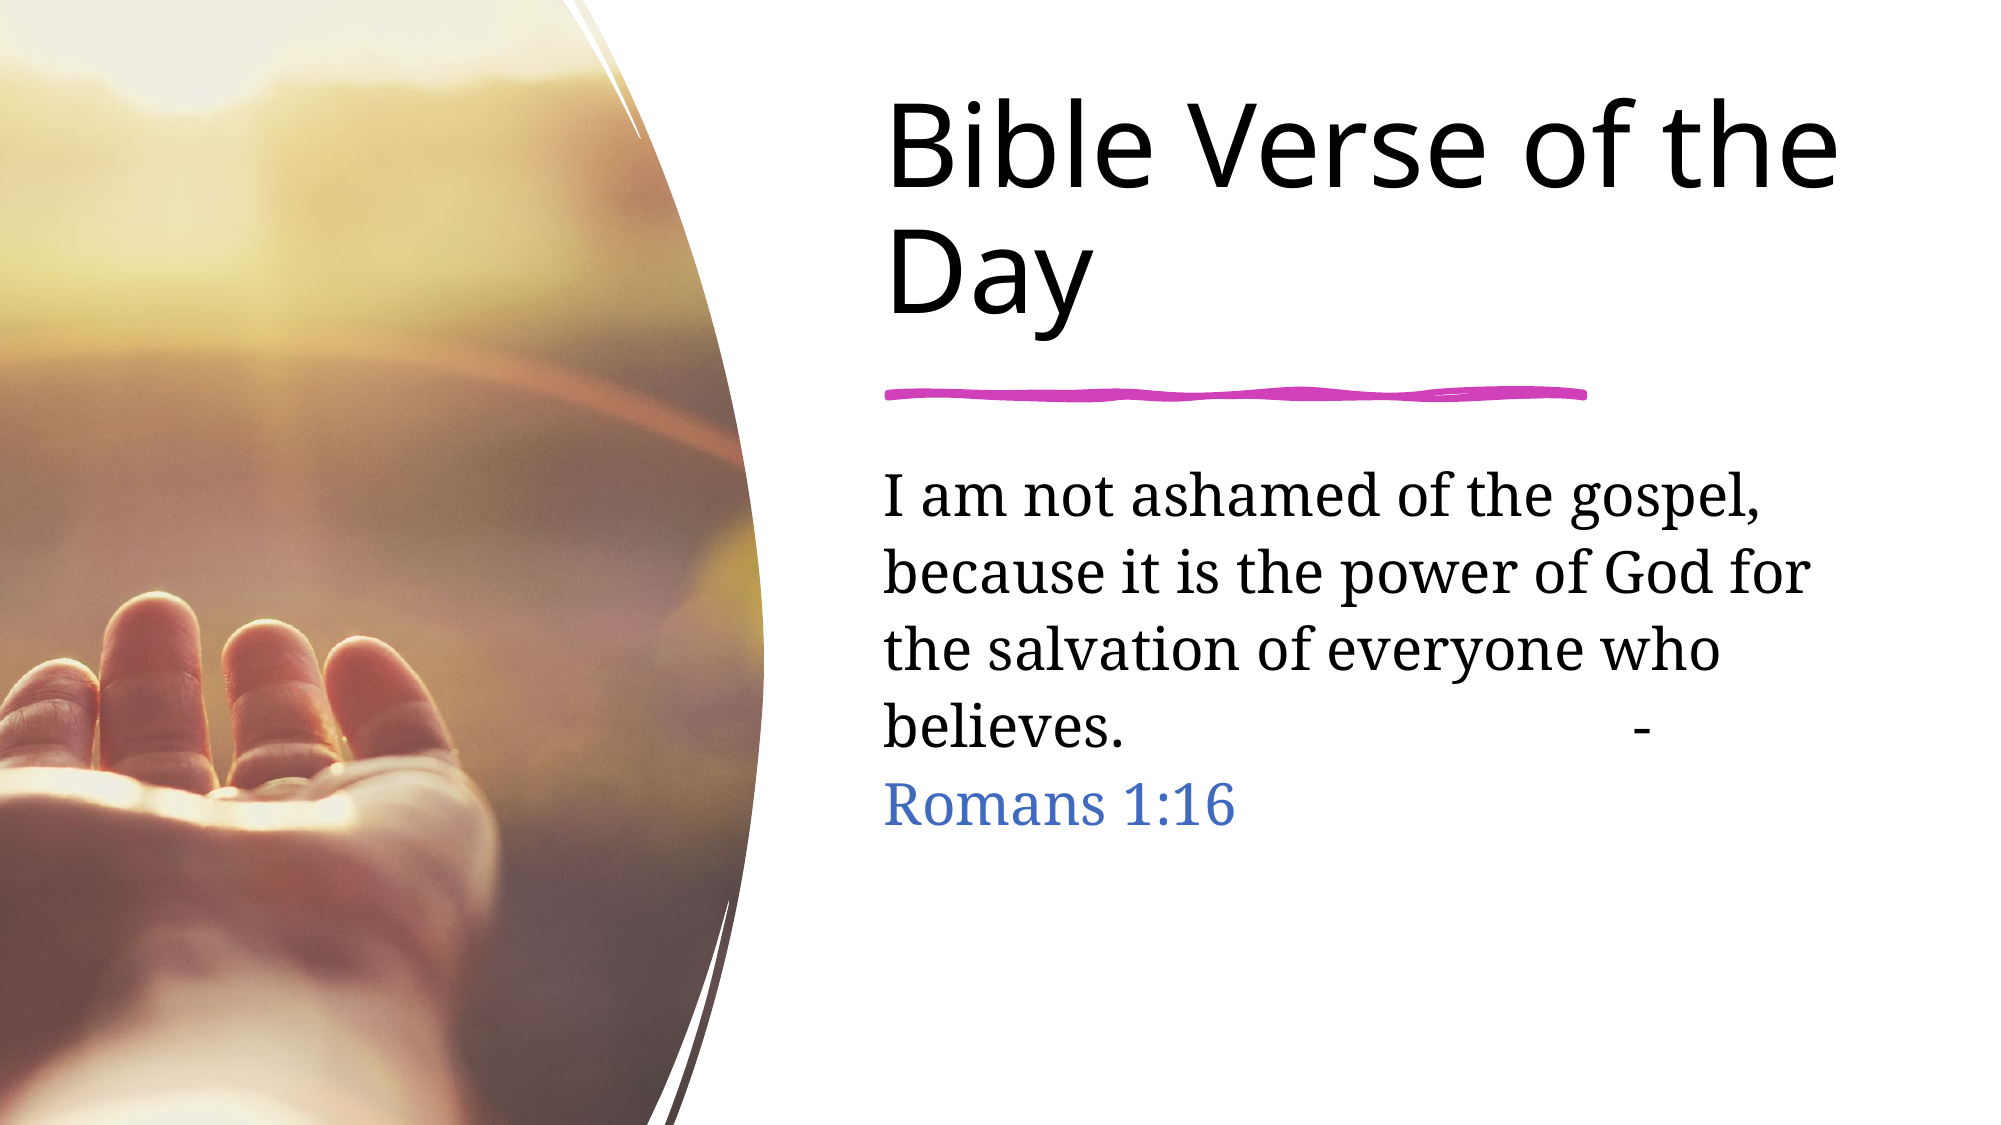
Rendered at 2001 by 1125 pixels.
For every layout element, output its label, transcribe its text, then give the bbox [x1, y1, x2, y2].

text_box [887, 389, 1585, 400]
text_box [0, 0, 764, 1125]
title Bible Verse of the Day [869, 53, 1895, 347]
list I am not ashamed of the gospel, because it is the power of God for the salvation of everyone who believes. -Romans 1:16 [869, 443, 1895, 1016]
